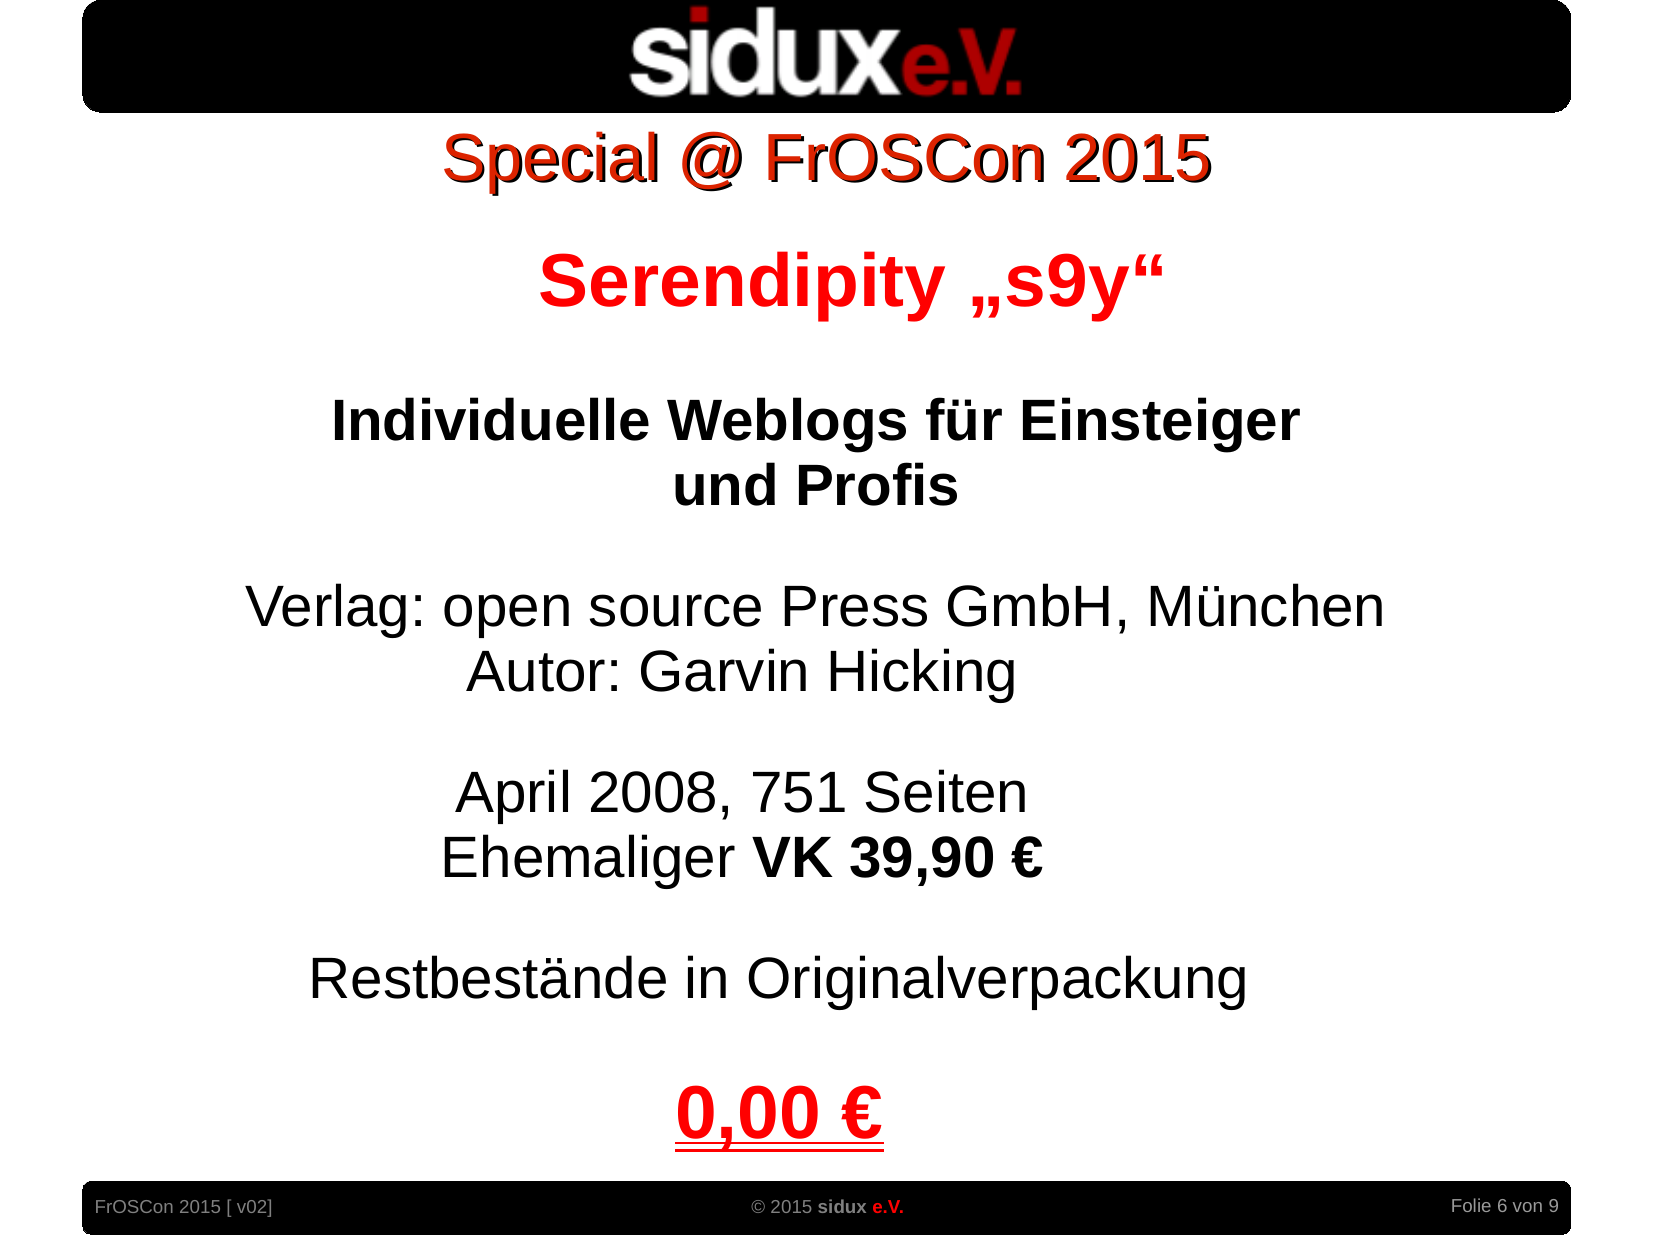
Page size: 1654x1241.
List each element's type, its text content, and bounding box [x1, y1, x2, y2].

picture [609, 0, 1028, 110]
text_box Special @ FrOSCon 2015 [82, 112, 1571, 213]
text_box Serendipity „s9y“ Individuelle Weblogs für Einsteiger und Profis Verlag: open source Press GmbH, München Autor: Garvin Hicking April 2008, 751 Seiten Ehemaliger VK 39,90 € Restbestände in Originalverpackung 0,00 € [82, 224, 1571, 1170]
